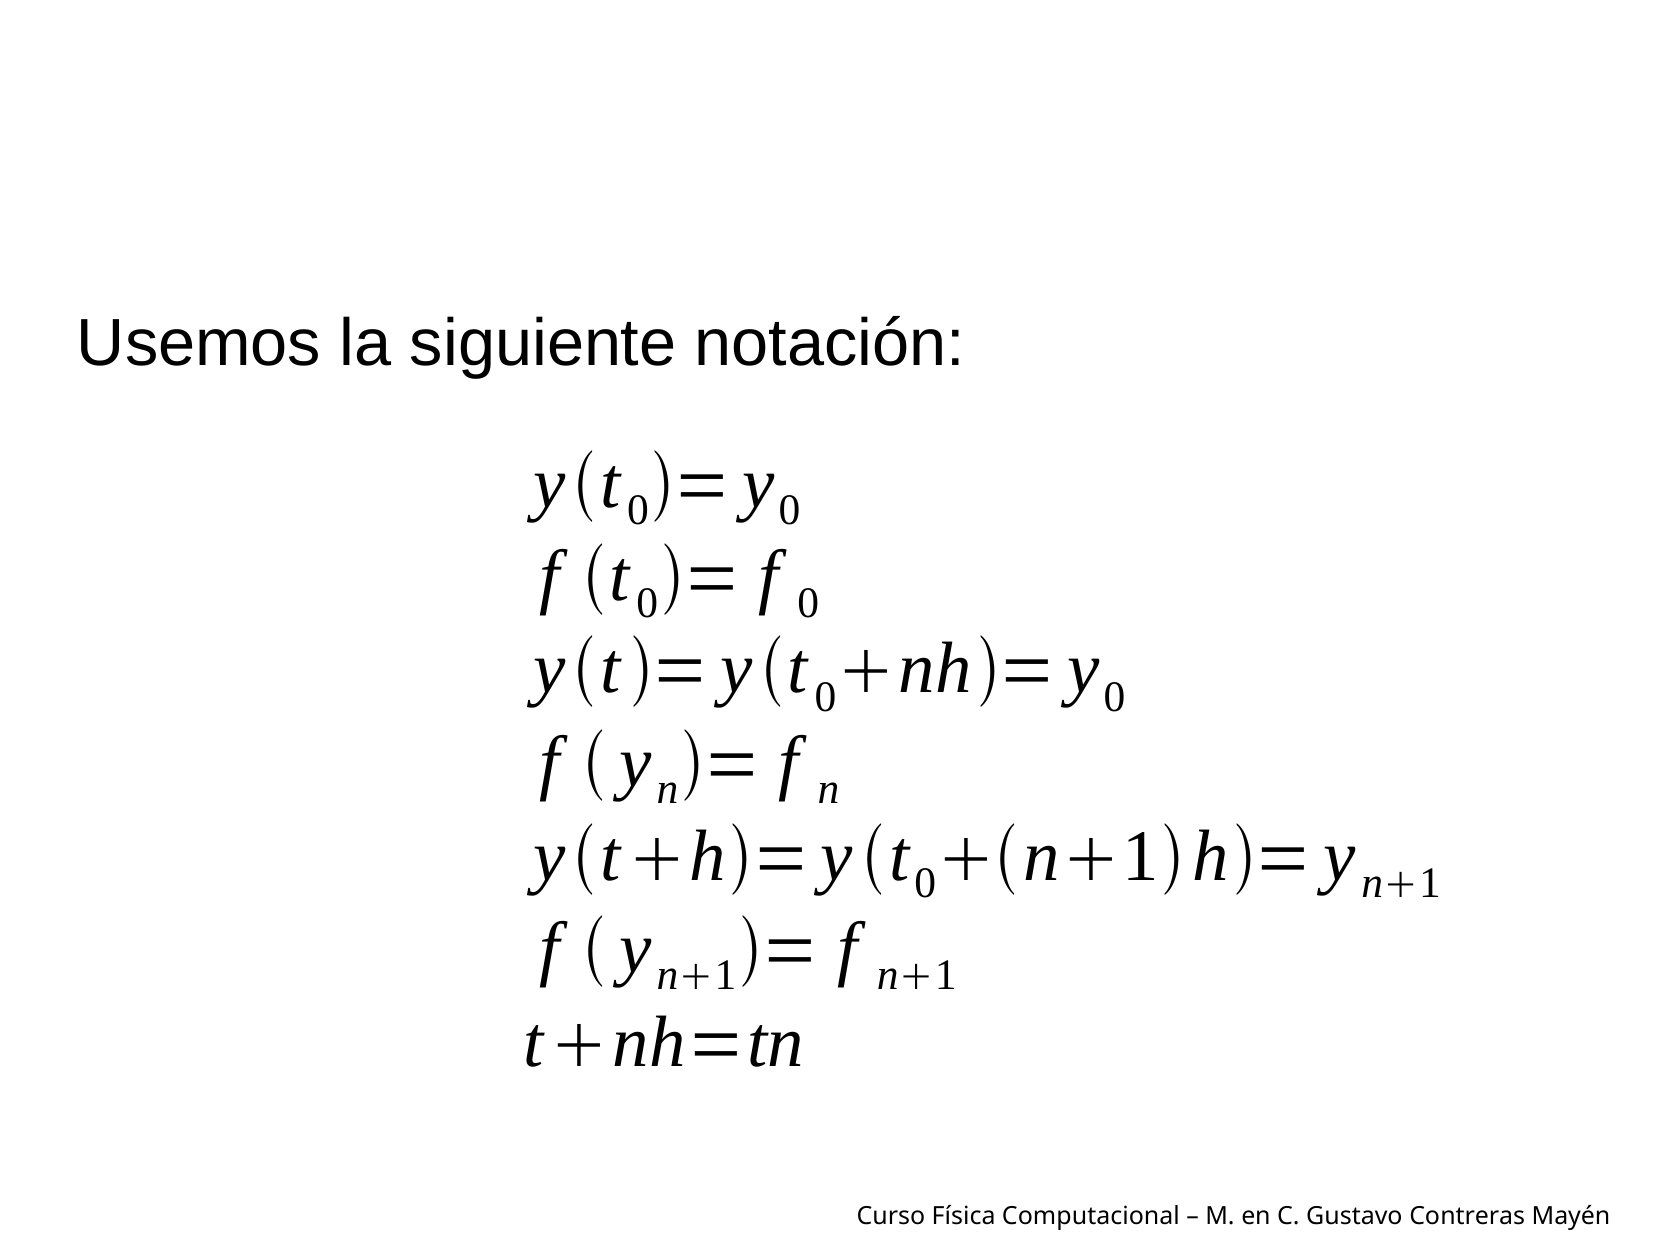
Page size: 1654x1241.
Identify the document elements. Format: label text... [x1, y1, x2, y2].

chart [517, 442, 1447, 1082]
text_box Usemos la siguiente notación: [76, 265, 1565, 419]
